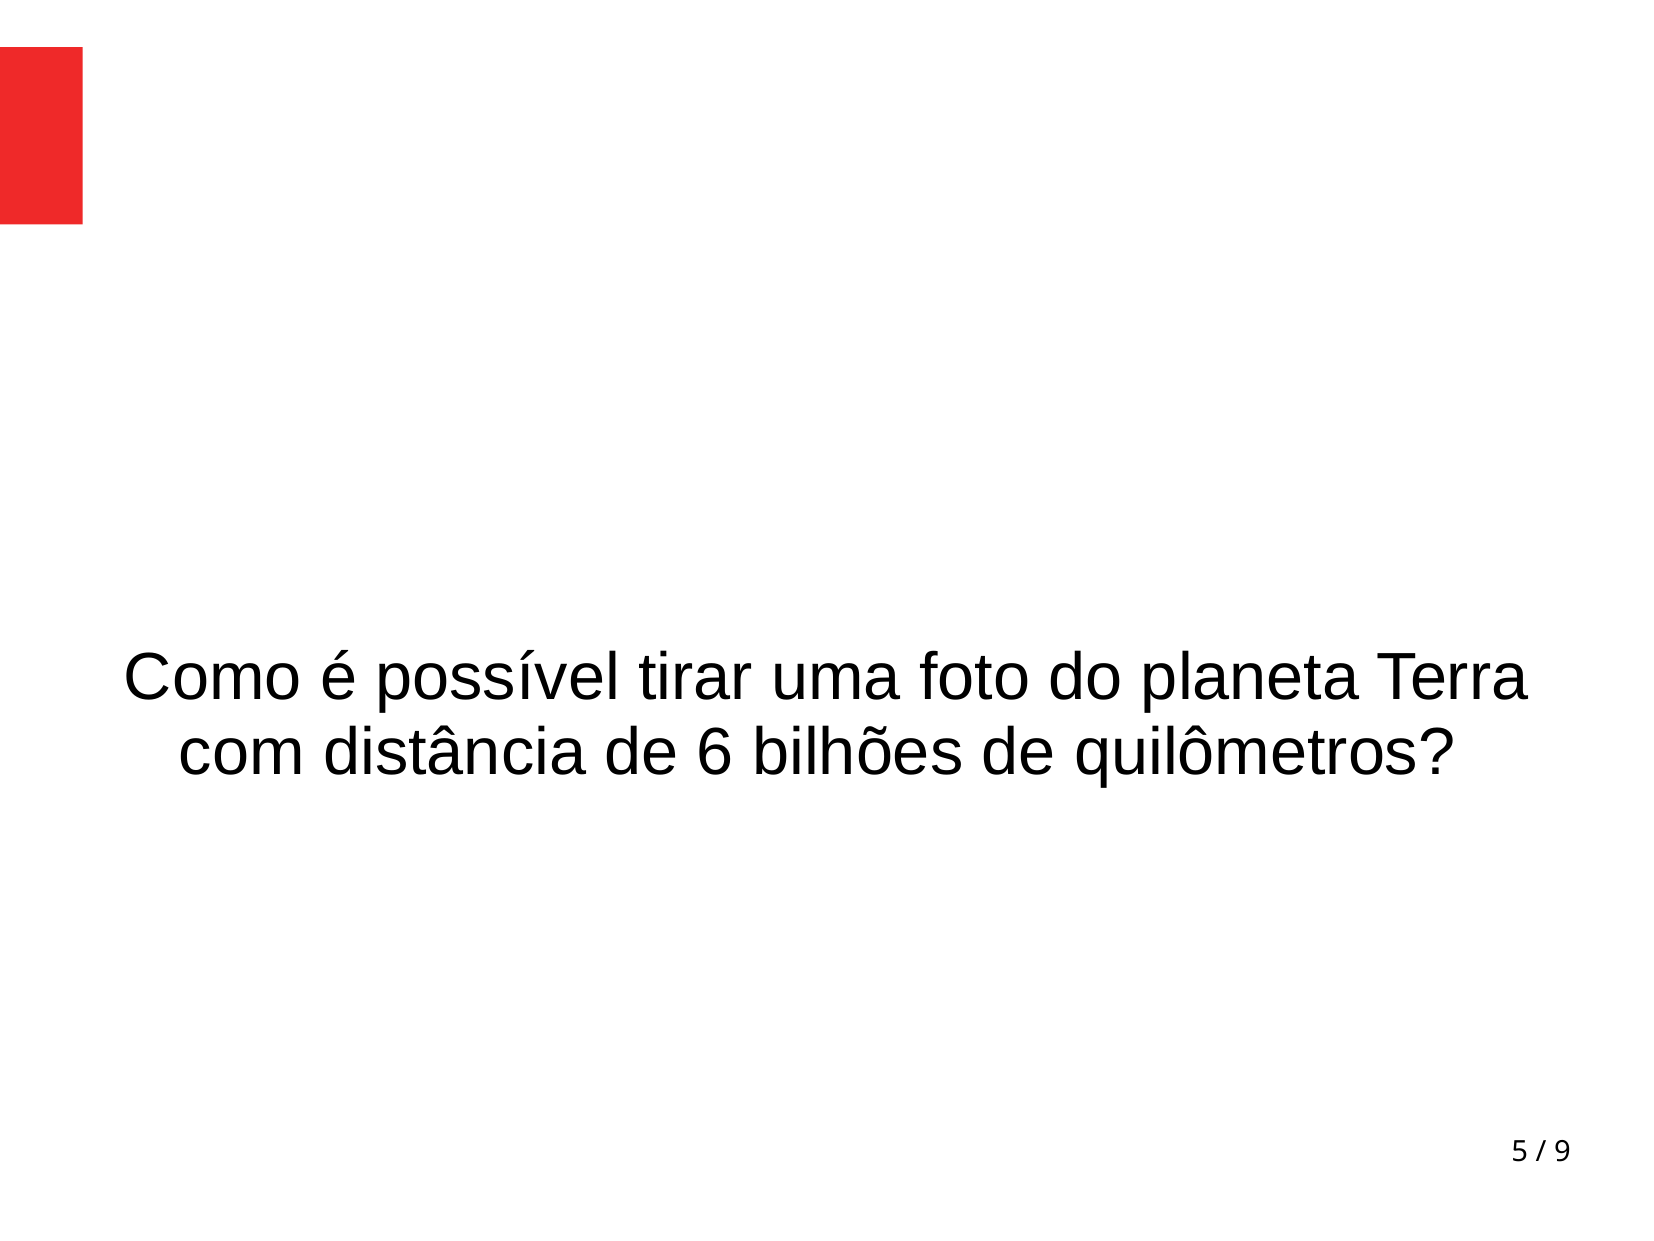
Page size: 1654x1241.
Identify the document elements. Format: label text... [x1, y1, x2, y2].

subtitle Como é possível tirar uma foto do planeta Terra com distância de 6 bilhões de quilômetros? [118, 354, 1536, 1074]
